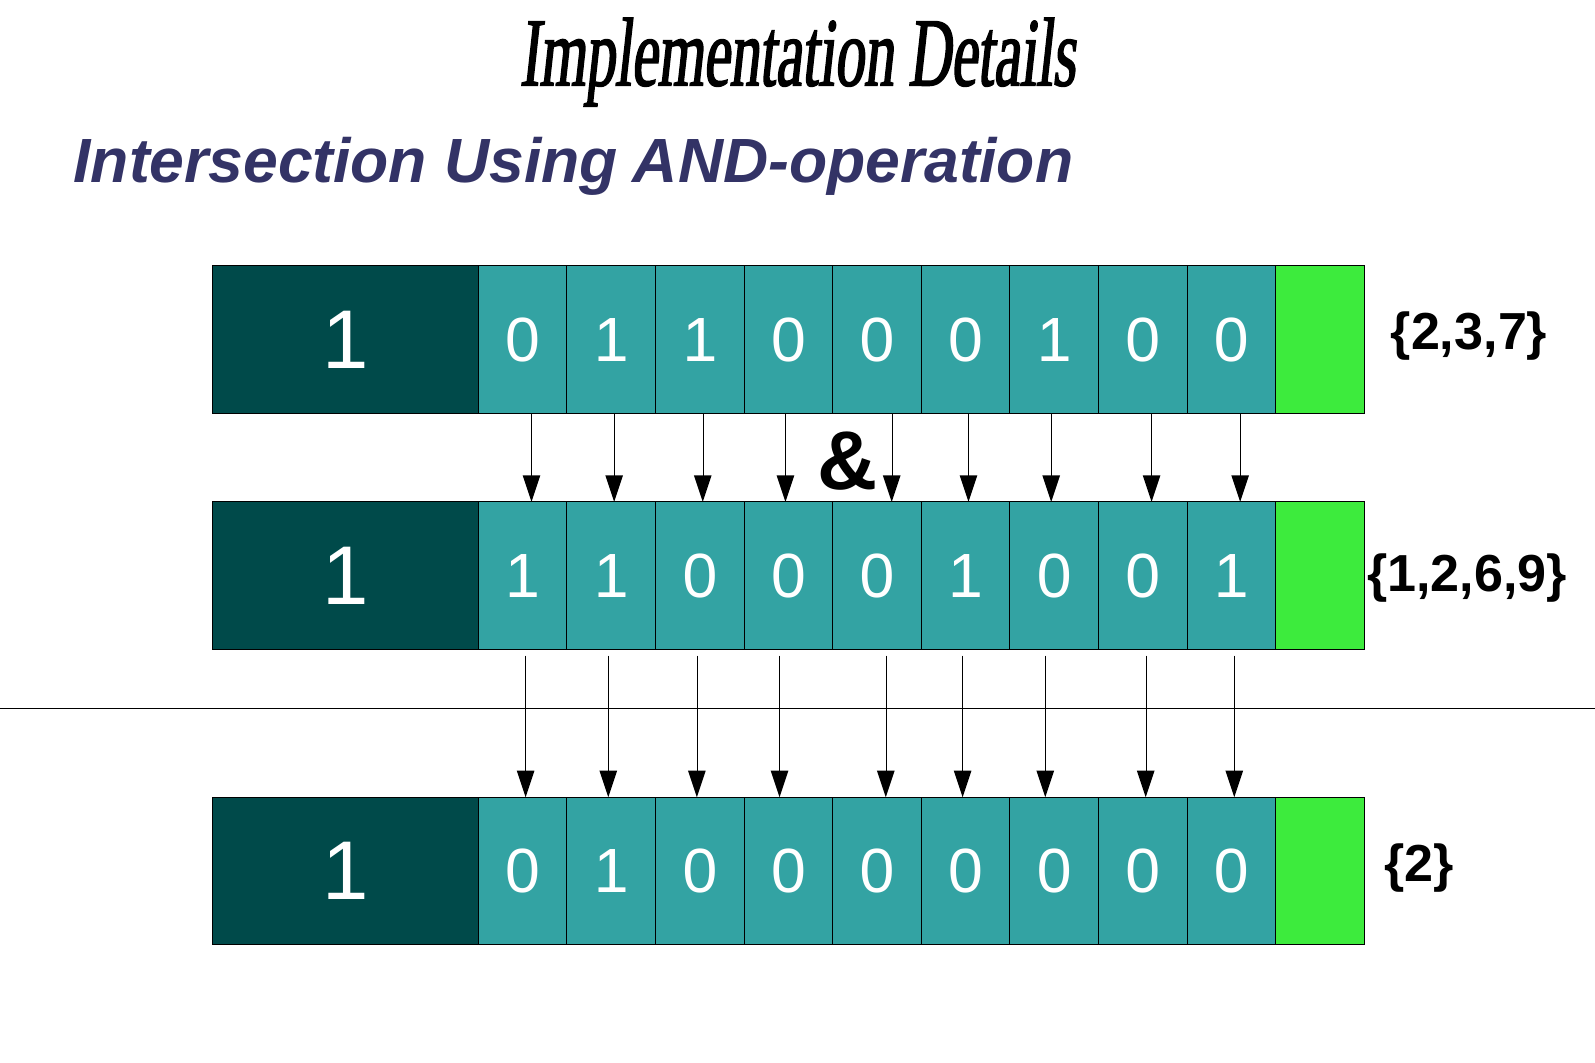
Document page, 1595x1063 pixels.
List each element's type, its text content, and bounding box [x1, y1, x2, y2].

text_box Implementation Details [707, 39, 731, 87]
text_box 0 [832, 797, 921, 945]
text_box 0 [655, 797, 744, 945]
text_box {2,3,7} [1375, 295, 1583, 369]
text_box 0 [655, 501, 744, 650]
text_box 1 [921, 501, 1009, 650]
text_box Implementation Details [540, 39, 585, 86]
text_box 0 [744, 265, 832, 414]
text_box 0 [1098, 265, 1187, 414]
text_box [1276, 797, 1365, 945]
text_box 0 [1098, 501, 1187, 650]
text_box Implementation Details [1037, 17, 1055, 86]
text_box & [803, 407, 892, 516]
text_box Implementation Details [996, 39, 1020, 87]
text_box Implementation Details [616, 17, 633, 86]
text_box [1276, 265, 1365, 414]
text_box 1 [655, 265, 744, 414]
text_box Implementation Details [1054, 39, 1077, 87]
text_box Implementation Details [909, 21, 953, 86]
text_box Implementation Details [1020, 40, 1036, 86]
text_box Implementation Details [955, 39, 979, 87]
text_box Implementation Details [778, 39, 802, 87]
text_box 1 [212, 501, 478, 650]
text_box [1276, 501, 1365, 650]
text_box 1 [566, 501, 655, 650]
text_box 1 [566, 797, 655, 945]
text_box {2} [1370, 826, 1595, 900]
text_box 0 [921, 797, 1009, 945]
text_box Implementation Details [806, 30, 834, 87]
text_box 0 [744, 797, 832, 945]
text_box Intersection Using AND-operation [59, 118, 1359, 223]
text_box 0 [1187, 797, 1276, 945]
text_box Implementation Details [982, 30, 998, 87]
text_box Implementation Details [838, 39, 865, 87]
text_box 0 [478, 797, 566, 945]
text_box 0 [1187, 265, 1276, 414]
text_box 0 [921, 265, 1009, 414]
text_box Implementation Details [730, 39, 759, 86]
text_box Implementation Details [865, 39, 894, 86]
text_box Implementation Details [764, 30, 780, 87]
text_box {1,2,6,9} [1352, 537, 1595, 611]
text_box Implementation Details [635, 39, 659, 87]
text_box 1 [478, 501, 566, 650]
text_box 0 [1009, 797, 1098, 945]
text_box 1 [1009, 265, 1098, 414]
text_box Implementation Details [658, 39, 703, 86]
text_box 0 [832, 265, 921, 414]
text_box 0 [1009, 501, 1098, 650]
text_box 1 [1187, 501, 1276, 650]
text_box Implementation Details [583, 39, 616, 107]
text_box 1 [212, 265, 478, 414]
text_box 1 [212, 797, 478, 945]
text_box 0 [832, 501, 921, 650]
text_box Implementation Details [521, 21, 545, 86]
text_box 0 [478, 265, 566, 414]
text_box 0 [744, 501, 832, 650]
text_box 1 [566, 265, 655, 414]
text_box 0 [1098, 797, 1187, 945]
